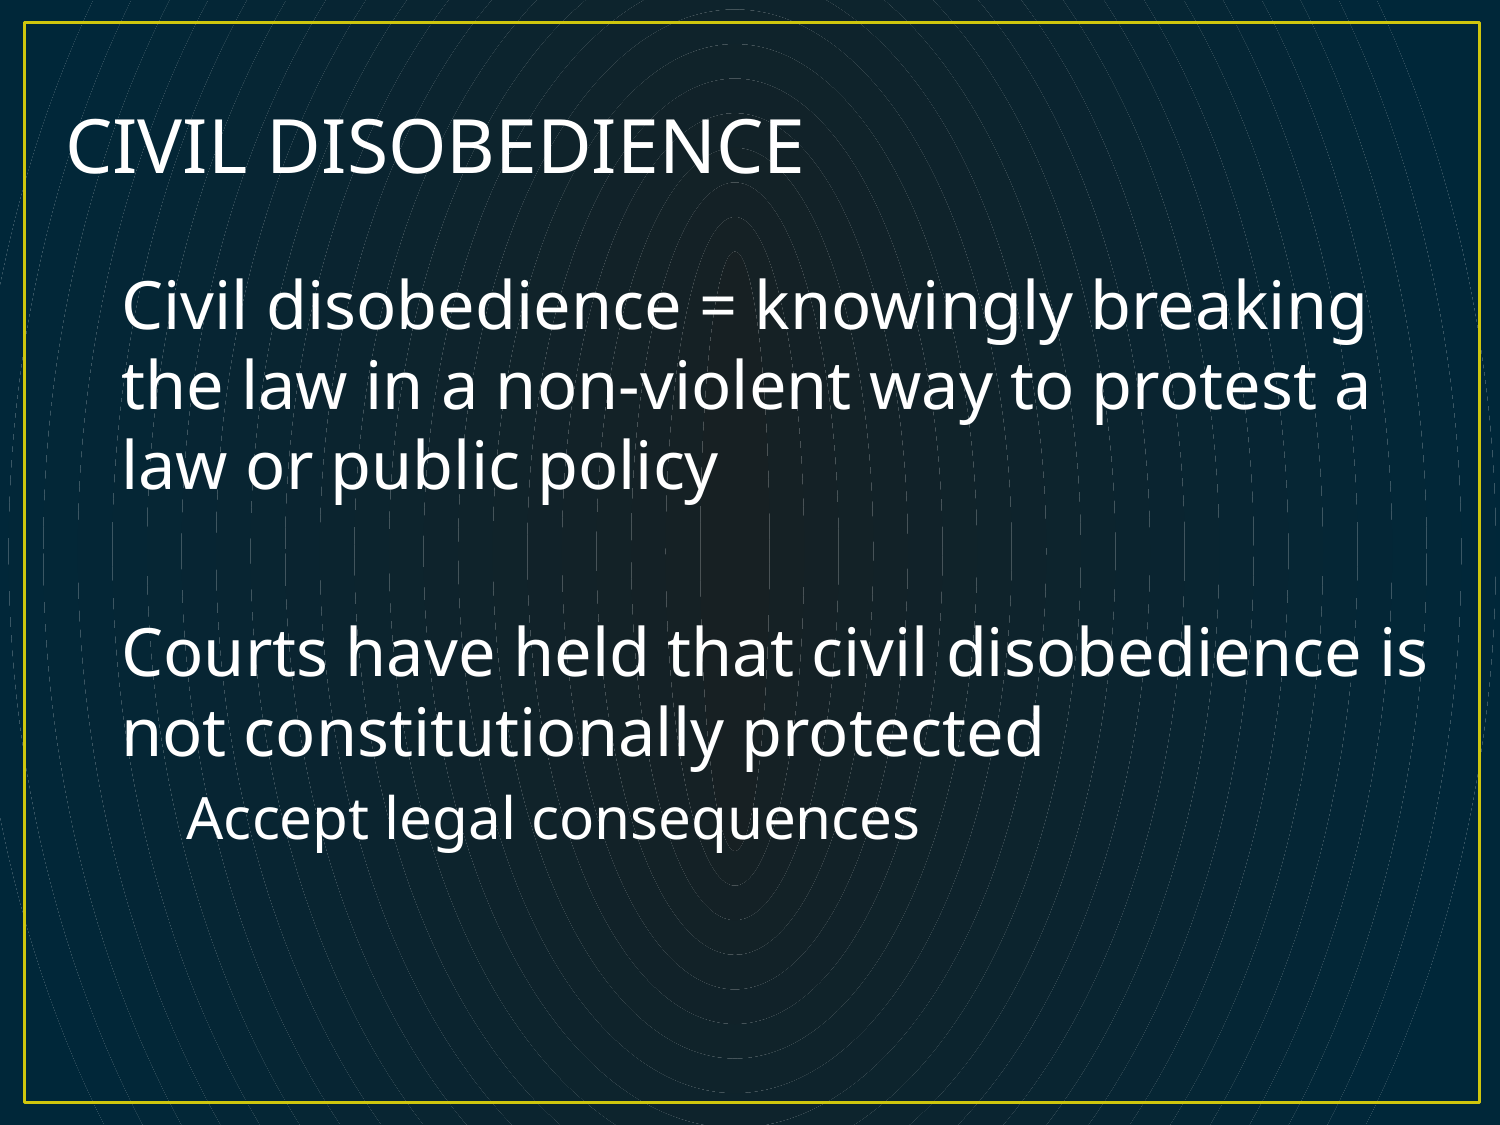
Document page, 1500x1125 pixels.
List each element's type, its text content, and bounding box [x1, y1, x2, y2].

title CIVIL DISOBEDIENCE [49, 75, 1475, 213]
list Civil disobedience = knowingly breaking the law in a non-violent way to protest a law or public policy Courts have held that civil disobedience is not constitutionally protected Accept legal consequences [49, 254, 1475, 998]
